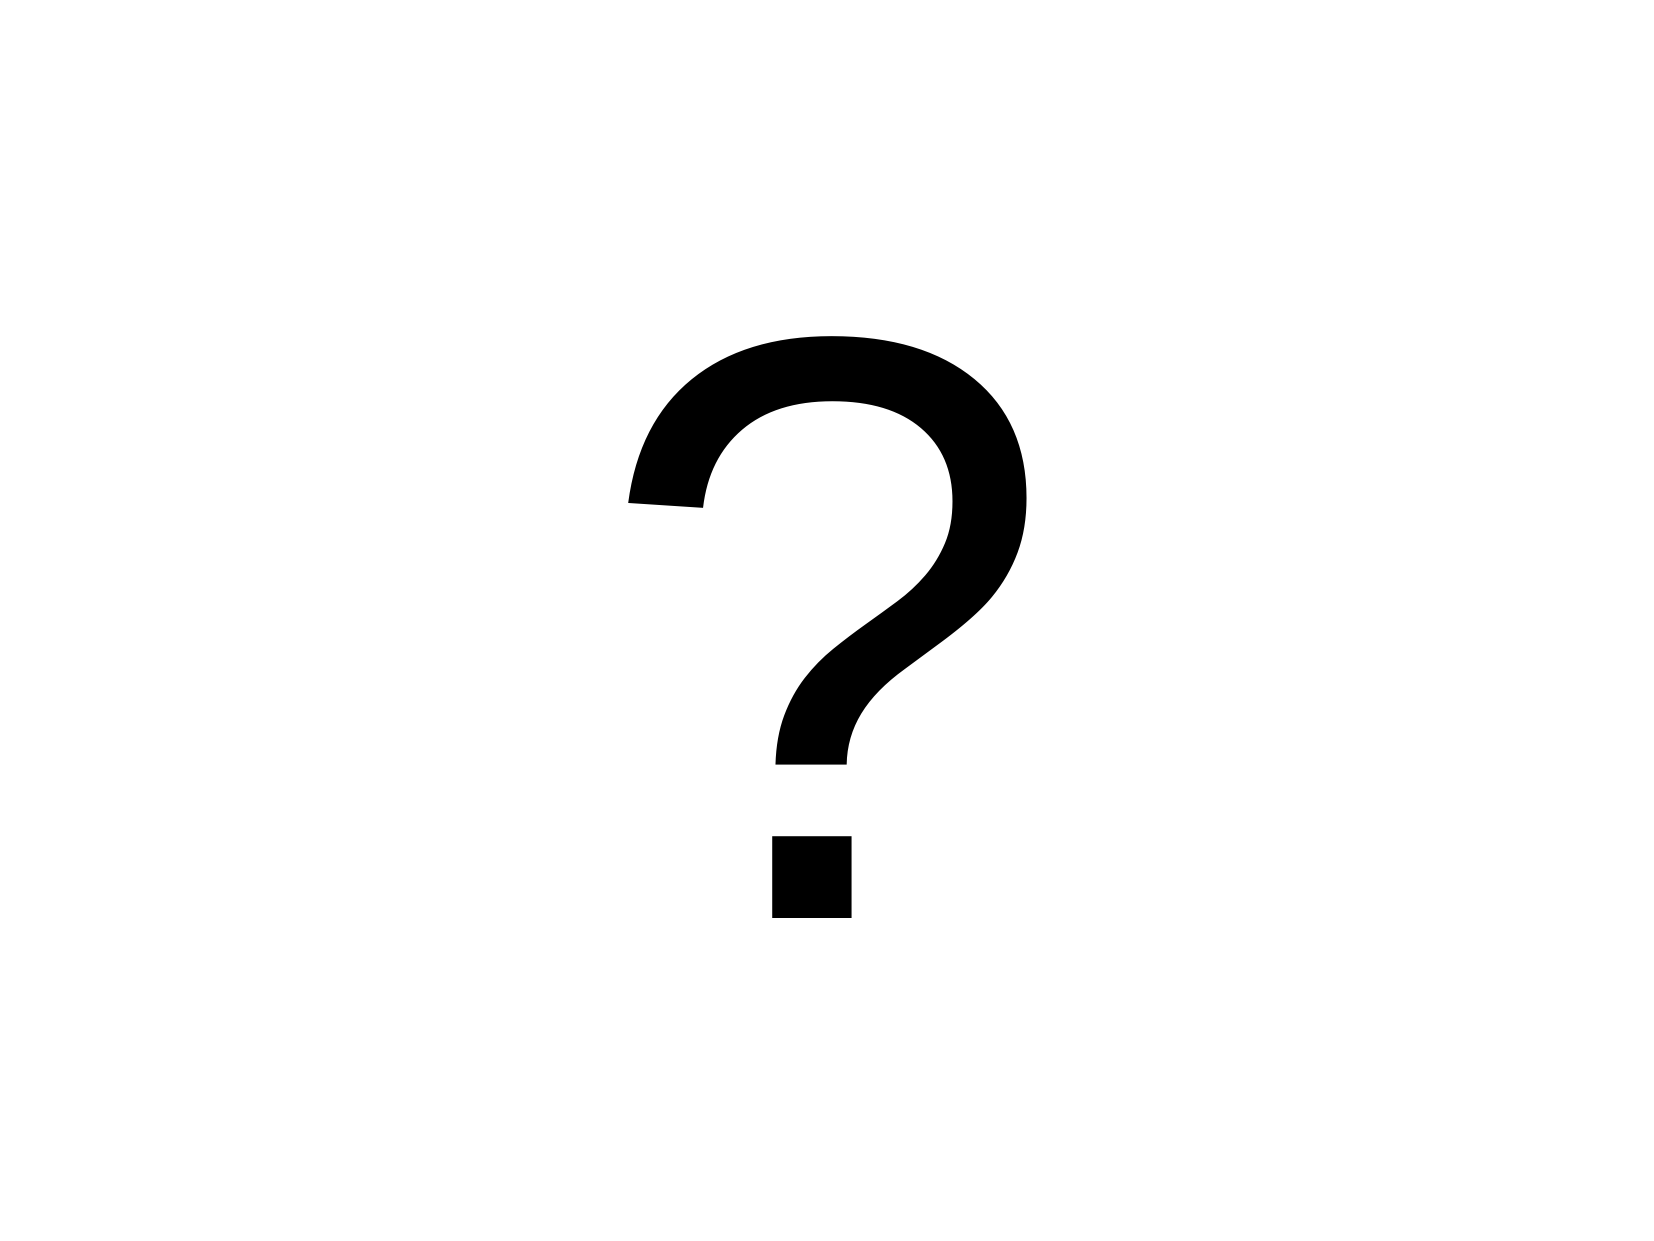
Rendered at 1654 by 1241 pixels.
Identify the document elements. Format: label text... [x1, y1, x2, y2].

subtitle ? [82, 149, 1571, 1110]
